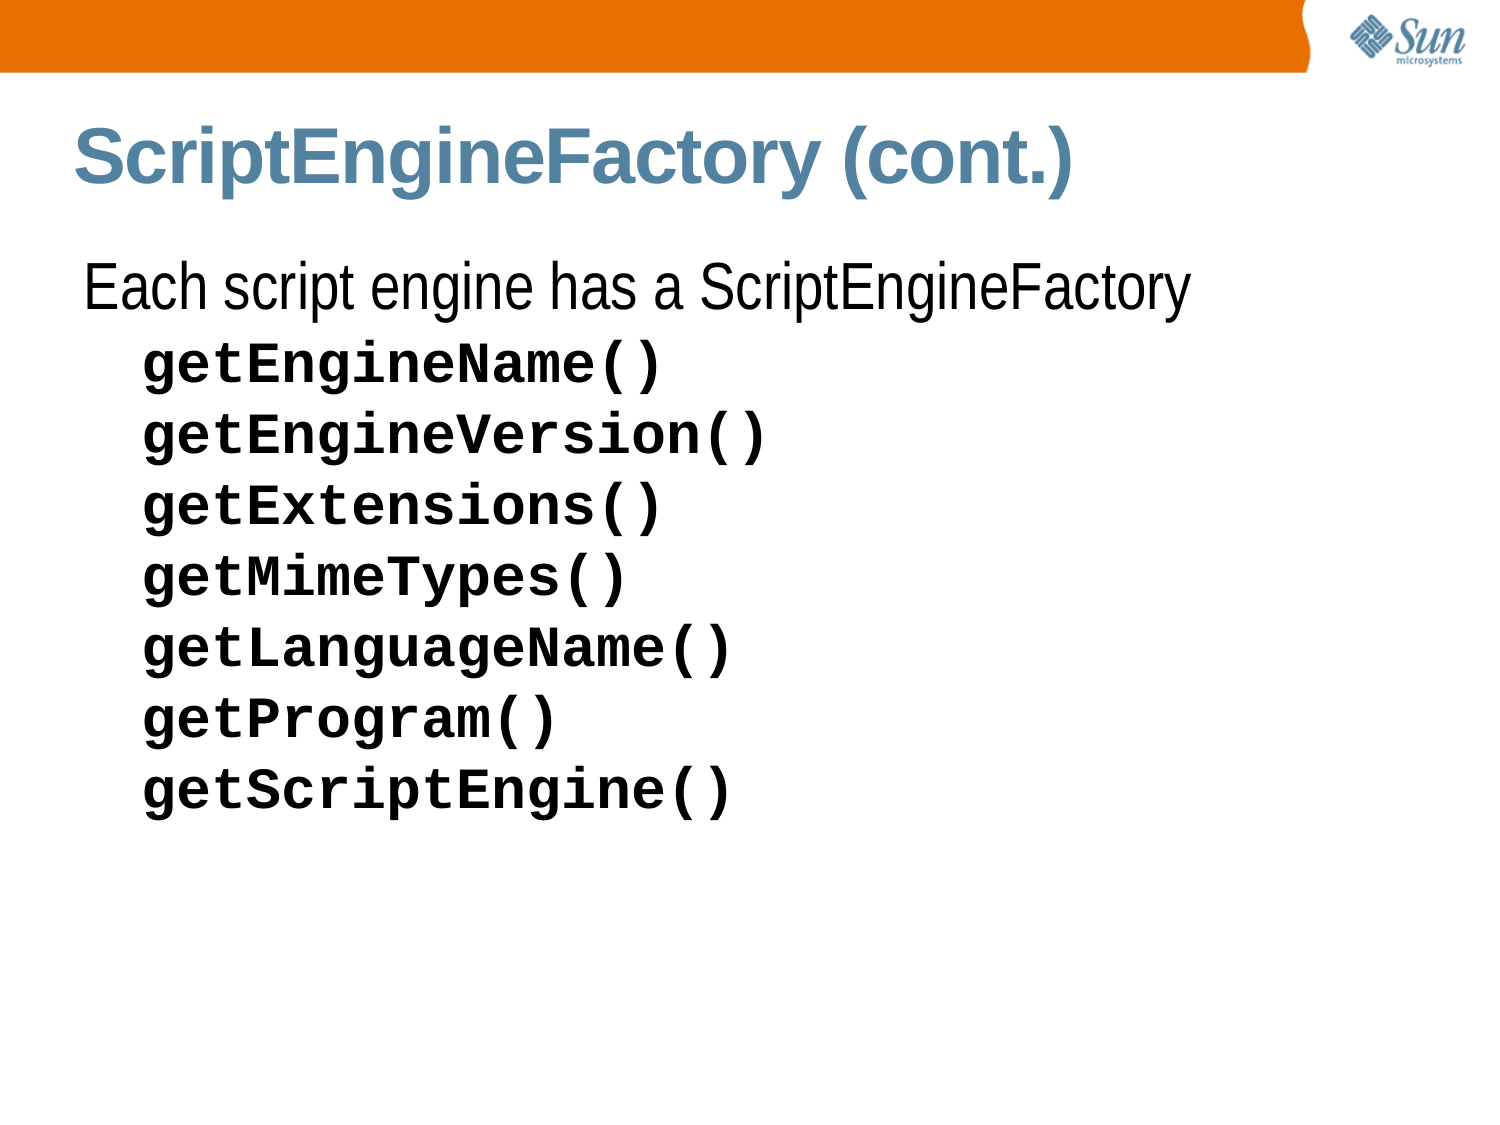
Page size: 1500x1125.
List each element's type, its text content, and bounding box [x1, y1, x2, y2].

title ScriptEngineFactory (cont.) [73, 119, 1436, 224]
picture [0, 0, 1500, 75]
list Each script engine has a ScriptEngineFactory getEngineName() getEngineVersion() getExtensions() getMimeTypes() getLanguageName() getProgram() getScriptEngine() [64, 257, 1402, 1017]
